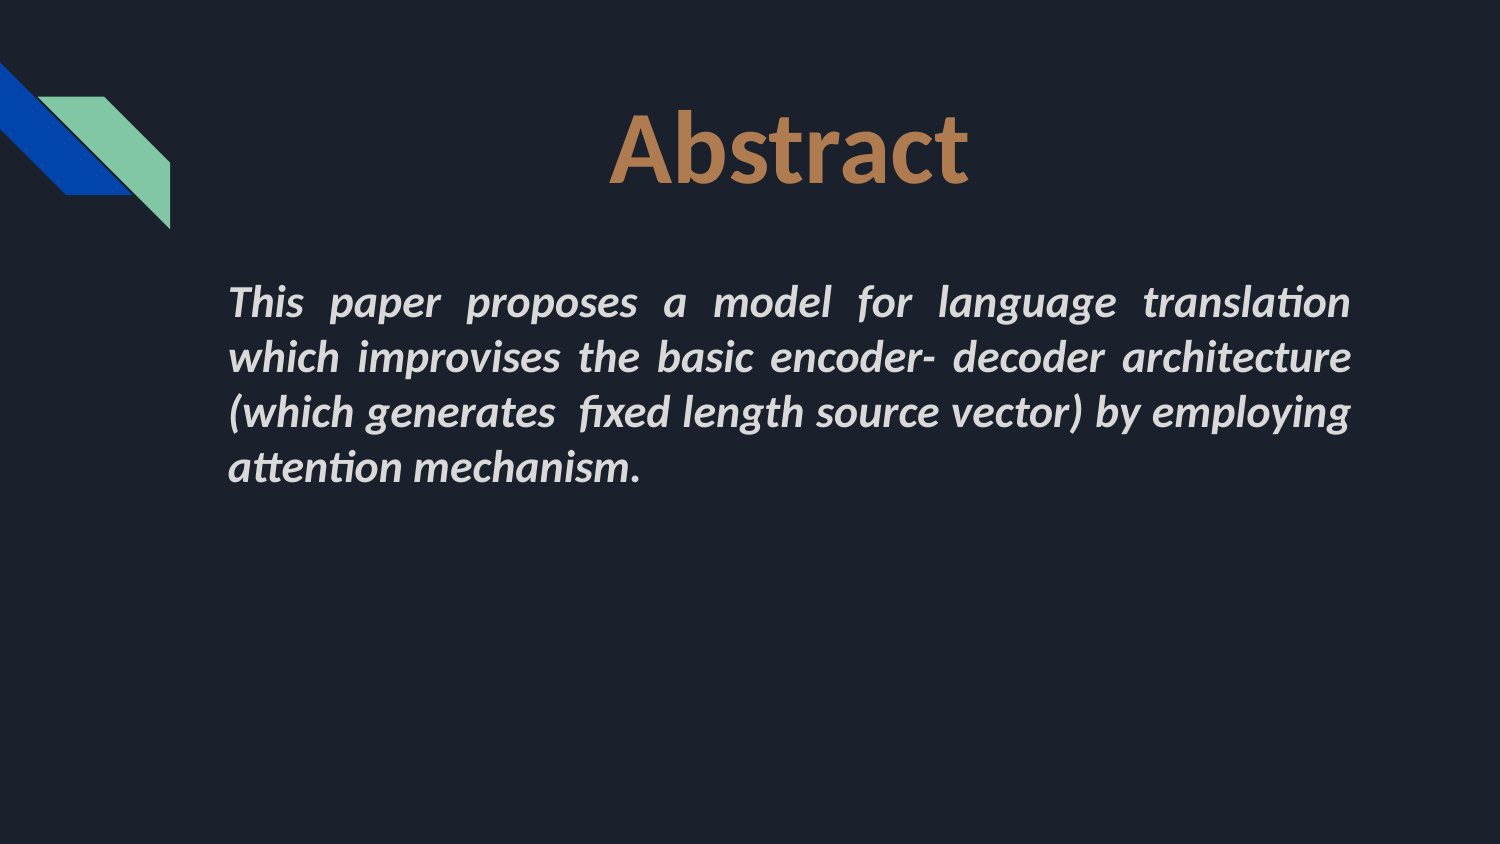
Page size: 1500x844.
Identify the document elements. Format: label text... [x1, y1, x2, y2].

title Abstract [212, 64, 1368, 215]
list This paper proposes a model for language translation which improvises the basic encoder- decoder architecture (which generates fixed length source vector) by employing attention mechanism. [212, 257, 1368, 735]
